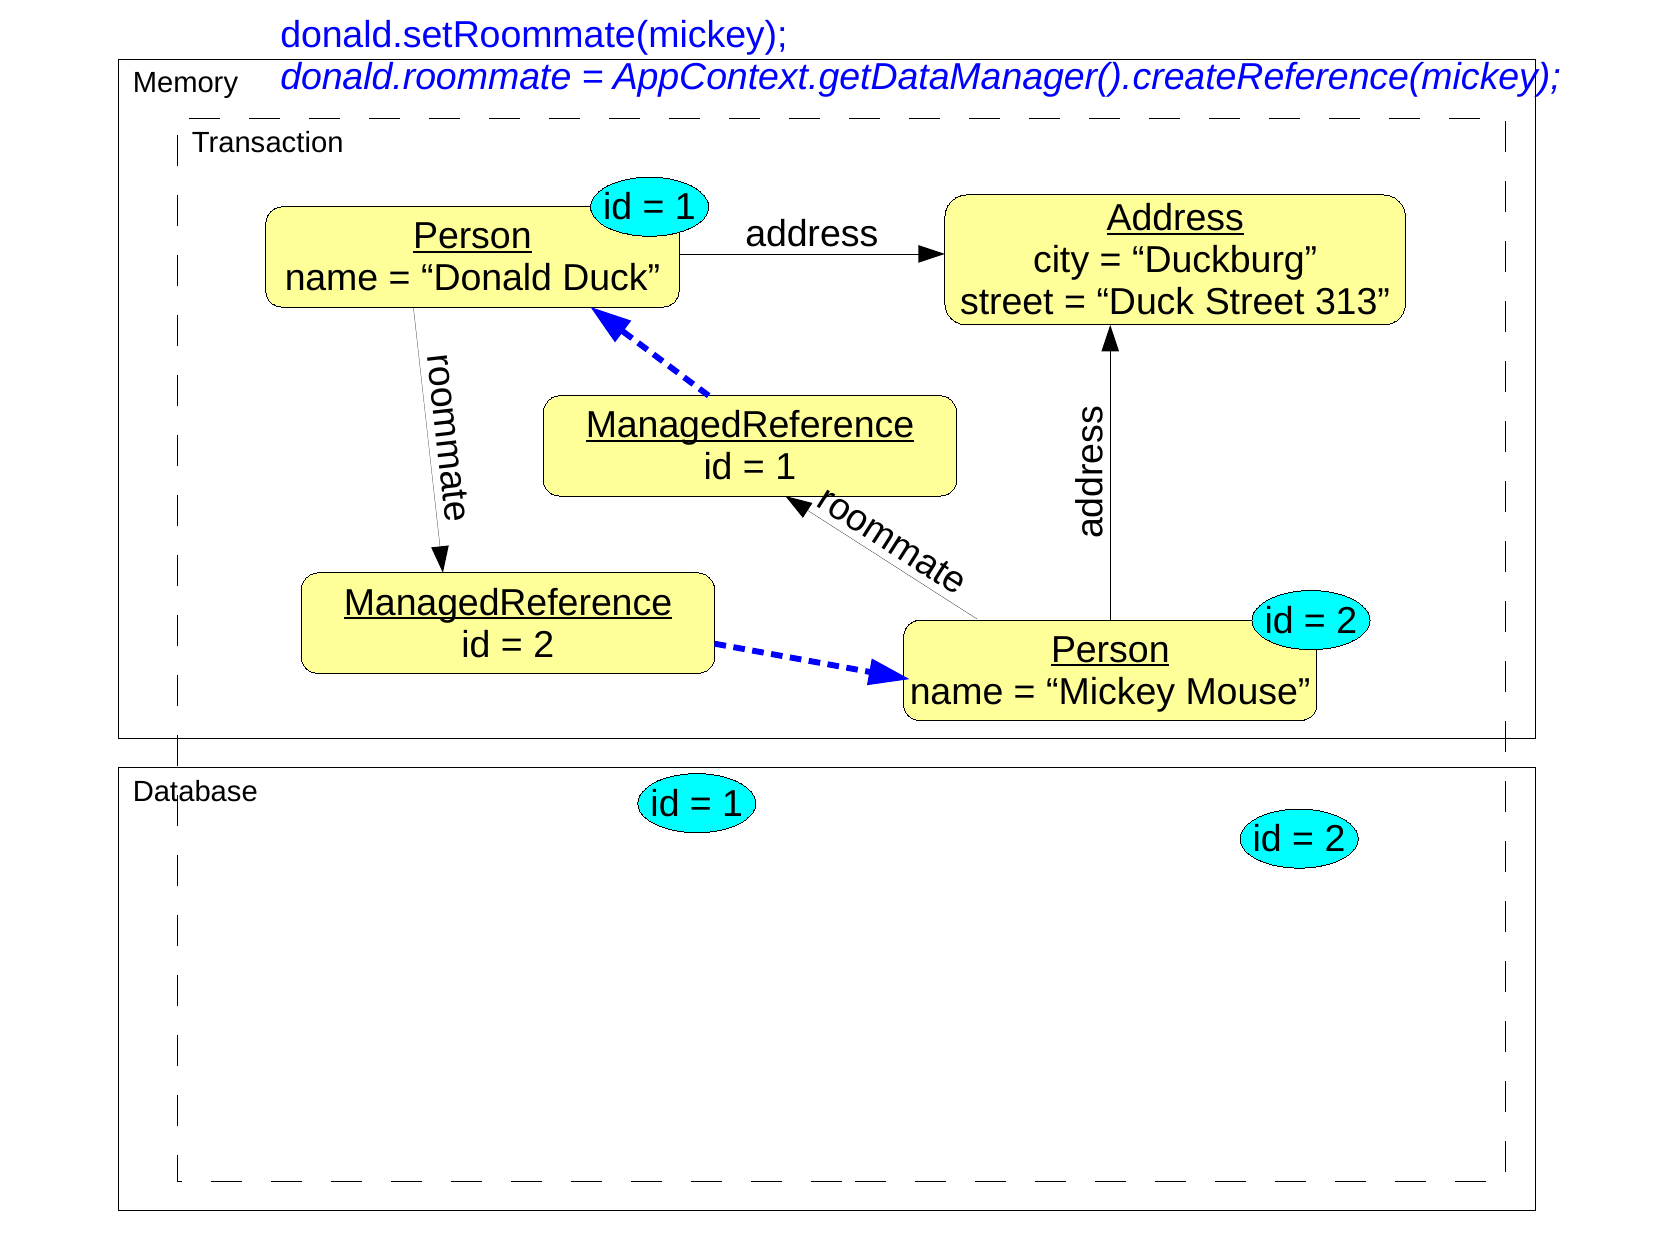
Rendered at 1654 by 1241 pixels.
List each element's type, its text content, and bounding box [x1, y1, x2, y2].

text_box id = 1 [637, 773, 756, 833]
text_box donald.setRoommate(mickey); donald.roommate = AppContext.getDataManager().createReference(mickey); [265, 6, 1654, 105]
text_box Person name = “Donald Duck” [265, 206, 680, 308]
text_box ManagedReference id = 2 [301, 572, 715, 674]
text_box Database [118, 767, 1536, 1211]
text_box Address city = “Duckburg” street = “Duck Street 313” [944, 194, 1406, 325]
text_box id = 1 [590, 177, 709, 237]
text_box id = 2 [1251, 590, 1371, 650]
text_box Person name = “Mickey Mouse” [903, 620, 1317, 721]
text_box id = 2 [1240, 809, 1359, 869]
text_box ManagedReference id = 1 [543, 395, 957, 497]
text_box Transaction [177, 118, 1506, 1182]
text_box Memory [118, 59, 1536, 739]
